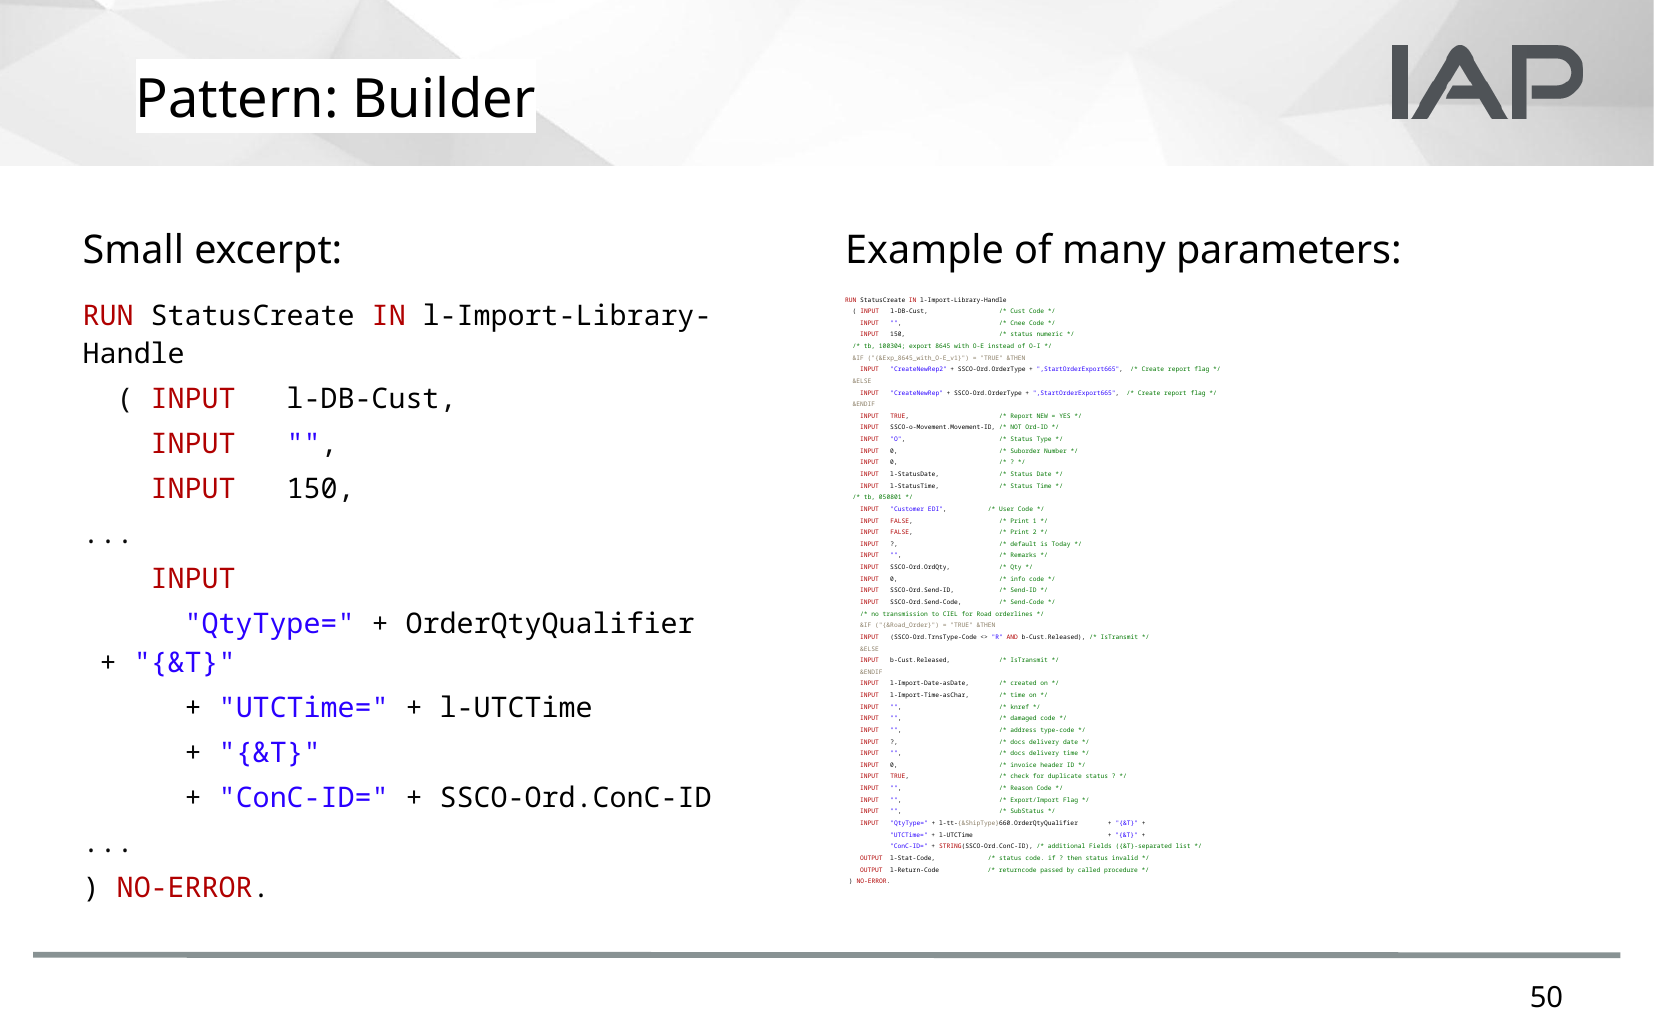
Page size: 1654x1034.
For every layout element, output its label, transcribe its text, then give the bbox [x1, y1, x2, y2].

picture [0, 0, 1654, 166]
list Example of many parameters: [845, 221, 1572, 295]
list RUN StatusCreate IN l-Import-Library-Handle ( INPUT l-DB-Cust, /* Cust Code */ INPUT "", /* Cnee Code */ INPUT 150, /* status numeric */ /* tb, 100304; export 8645 with O-E instead of O-I */ &IF ("{&Exp_8645_with_O-E_v1}") = "TRUE" &THEN INPUT "CreateNewRep2" + SSCO-Ord.OrderType + ",StartOrderExport665", /* Create report flag */ &ELSE INPUT "CreateNewRep" + SSCO-Ord.OrderType + ",StartOrderExport665", /* Create report flag */ &ENDIF INPUT TRUE, /* Report NEW = YES */ INPUT SSCO-o-Movement.Movement-ID, /* NOT Ord-ID */ INPUT "O", /* Status Type */ INPUT 0, /* Suborder Number */ INPUT 0, /* ? */ INPUT l-StatusDate, /* Status Date */ INPUT l-StatusTime, /* Status Time */ /* tb, 050801 */ INPUT "Customer EDI", /* User Code */ INPUT FALSE, /* Print 1 */ INPUT FALSE, /* Print 2 */ INPUT ?, /* default is Today */ INPUT "", /* Remarks */ INPUT SSCO-Ord.OrdQty, /* Qty */ INPUT 0, /* info code */ INPUT SSCO-Ord.Send-ID, /* Send-ID */ INPUT SSCO-Ord.Send-Code, /* Send-Code */ /* no transmission to CIEL for Road orderlines */ &IF ("{&Road_Order}") = "TRUE" &THEN INPUT (SSCO-Ord.TrnsType-Code <> "R" AND b-Cust.Released), /* IsTransmit */ &ELSE INPUT b-Cust.Released, /* IsTransmit */ &ENDIF INPUT l-Import-Date-asDate, /* created on */ INPUT l-Import-Time-asChar, /* time on */ INPUT "", /* knref */ INPUT "", /* damaged code */ INPUT "", /* address type-code */ INPUT ?, /* docs delivery date */ INPUT "", /* docs delivery time */ INPUT 0, /* invoice header ID */ INPUT TRUE, /* check for duplicate status ? */ INPUT "", /* Reason Code */ INPUT "", /* Export/Import Flag */ INPUT "", /* SubStatus */ INPUT "QtyType=" + l-tt-{&ShipType}660.OrderQtyQualifier + "{&T}" + "UTCTime=" + l-UTCTime + "{&T}" + "ConC-ID=" + STRING(SSCO-Ord.ConC-ID), /* additional Fields ({&T}-separated list */ OUTPUT l-Stat-Code, /* status code. if ? then status invalid */ OUTPUT l-Return-Code /* returncode passed by called procedure */ ) NO-ERROR. [845, 295, 1572, 915]
list RUN StatusCreate IN l-Import-Library-Handle ( INPUT l-DB-Cust, INPUT "", INPUT 150, ... INPUT "QtyType=" + OrderQtyQualifier + "{&T}" + "UTCTime=" + l-UTCTime + "{&T}" + "ConC-ID=" + SSCO-Ord.ConC-ID ... ) NO-ERROR. [82, 295, 809, 915]
title Pattern: Builder [135, 41, 1264, 152]
list Small excerpt: [82, 221, 809, 295]
